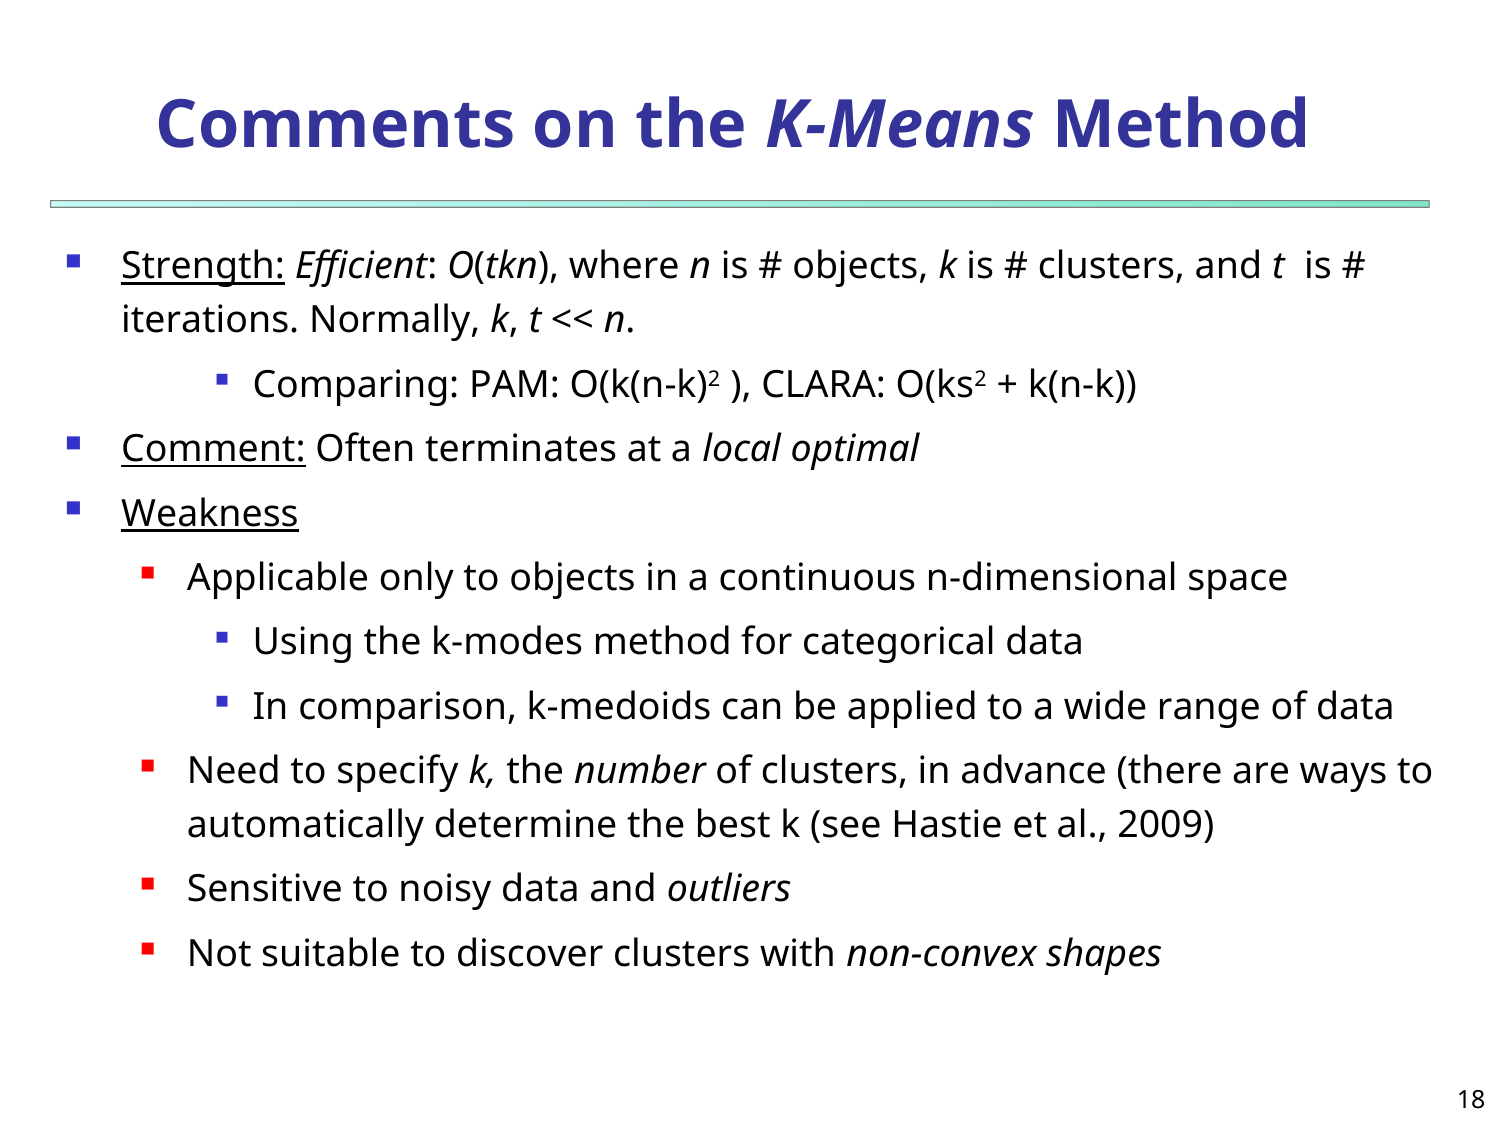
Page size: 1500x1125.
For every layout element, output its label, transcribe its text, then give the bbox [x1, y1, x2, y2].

list Strength: Efficient: O(tkn), where n is # objects, k is # clusters, and t is # iterations. Normally, k, t << n. Comparing: PAM: O(k(n-k)2 ), CLARA: O(ks2 + k(n-k)) Comment: Often terminates at a local optimal Weakness Applicable only to objects in a continuous n-dimensional space Using the k-modes method for categorical data In comparison, k-medoids can be applied to a wide range of data Need to specify k, the number of clusters, in advance (there are ways to automatically determine the best k (see Hastie et al., 2009) Sensitive to noisy data and outliers Not suitable to discover clusters with non-convex shapes [50, 224, 1450, 1090]
text_box 18 [1187, 1062, 1500, 1125]
title Comments on the K-Means Method [123, 0, 1344, 168]
